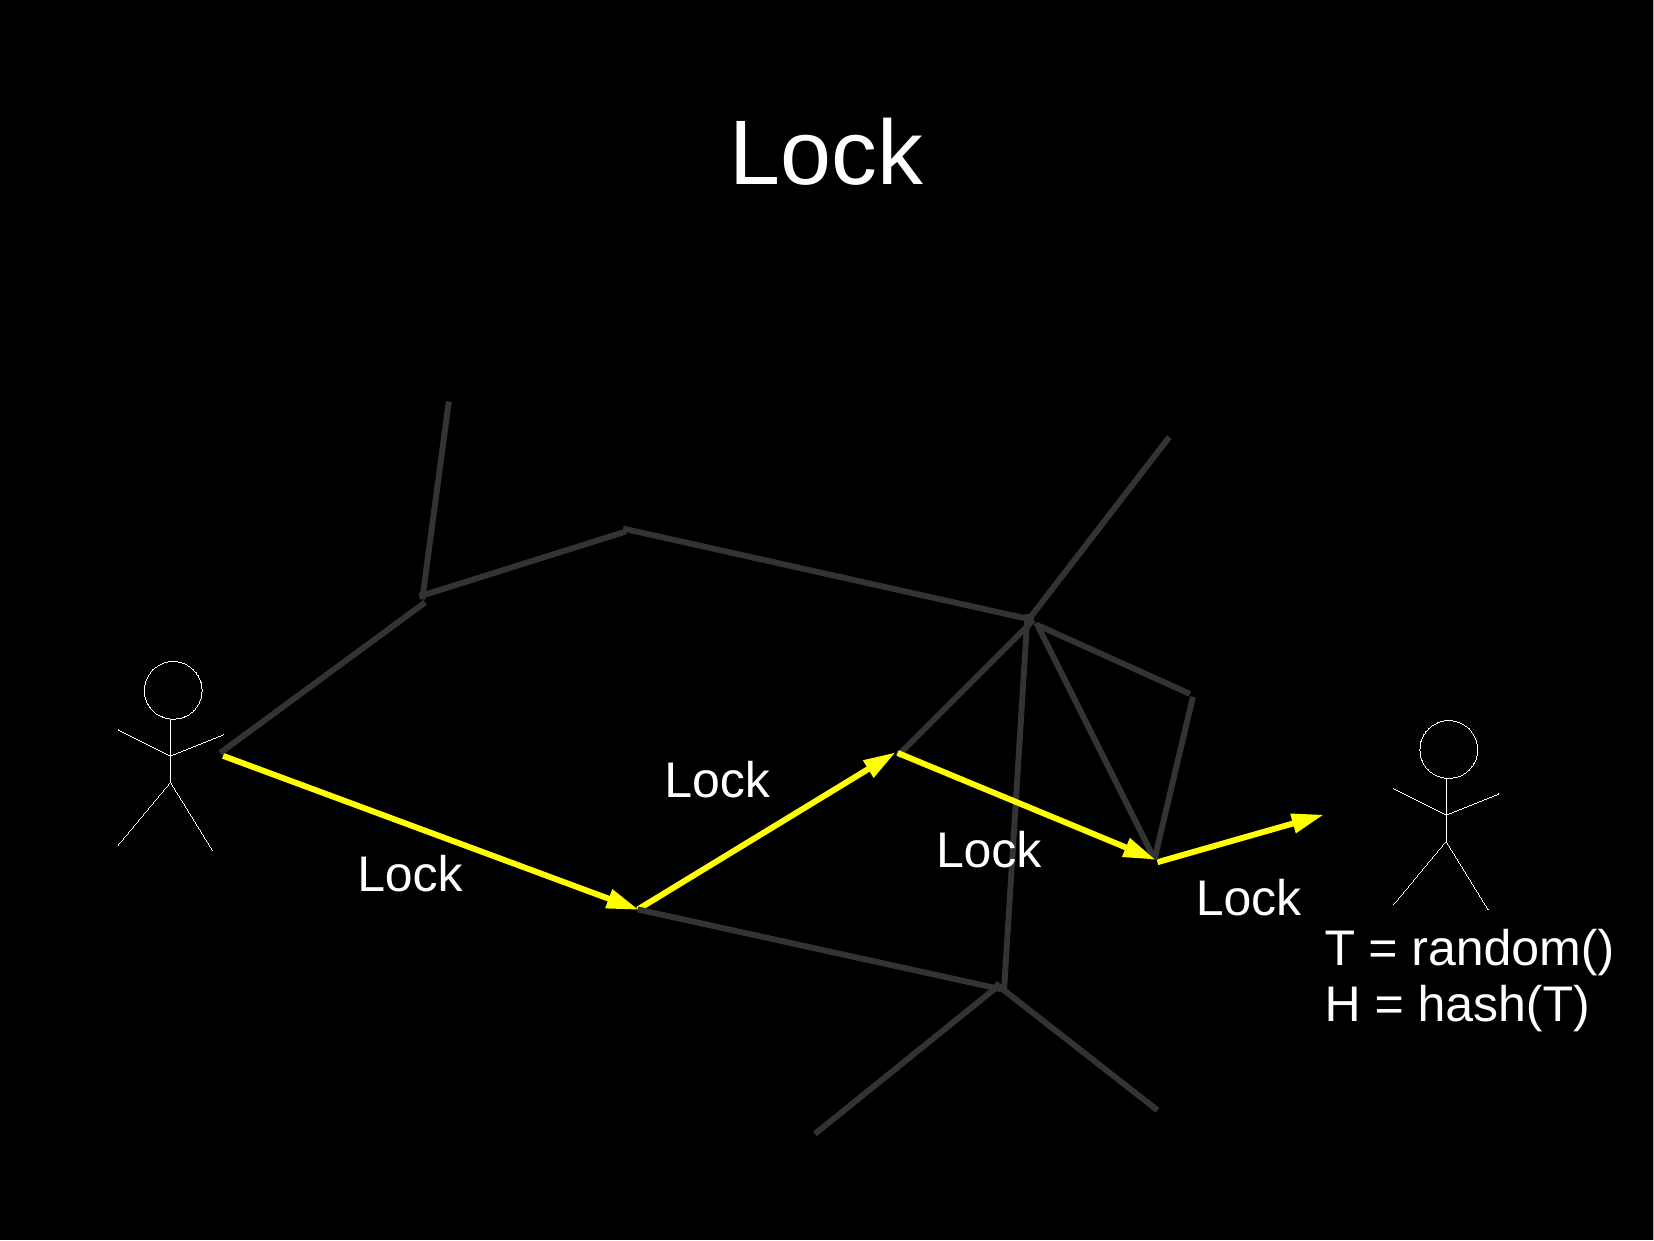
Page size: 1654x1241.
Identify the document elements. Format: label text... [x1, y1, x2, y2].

text_box Lock [1181, 862, 1323, 934]
text_box Lock [921, 814, 1063, 886]
text_box Lock [342, 838, 485, 910]
text_box Lock [649, 744, 792, 815]
text_box T = random() H = hash(T) [1309, 913, 1630, 1040]
title Lock [82, 49, 1571, 257]
